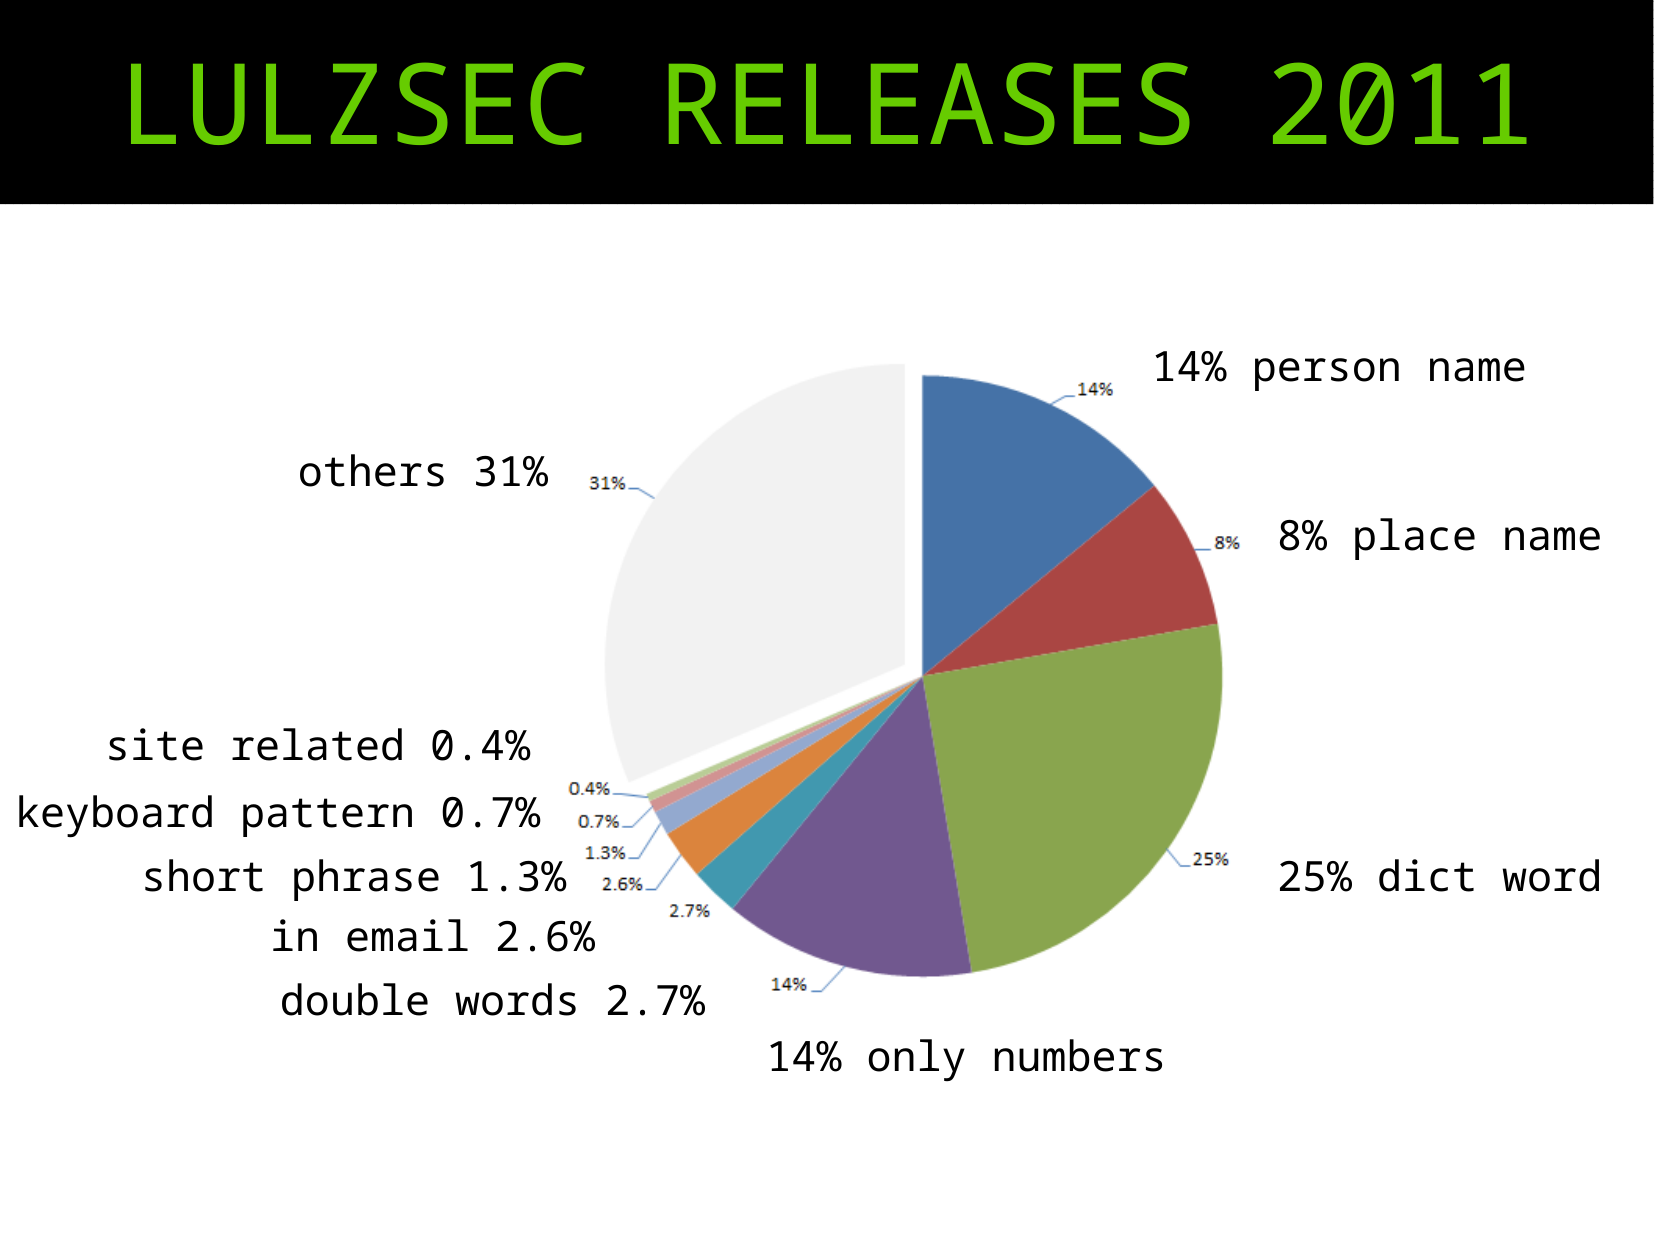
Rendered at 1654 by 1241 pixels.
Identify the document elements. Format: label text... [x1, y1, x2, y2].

text_box in email 2.6% [270, 911, 628, 961]
text_box short phrase 1.3% [141, 851, 601, 901]
text_box keyboard pattern 0.7% [15, 786, 575, 836]
text_box double words 2.7% [280, 975, 739, 1024]
text_box site related 0.4% [105, 720, 564, 769]
text_box 8% place name [1277, 510, 1636, 559]
picture [555, 345, 1282, 1019]
title LULZSEC RELEASES 2011 [0, 0, 1654, 205]
text_box 14% person name [1151, 341, 1561, 391]
text_box 14% only numbers [766, 1031, 1201, 1081]
text_box 25% dict word [1277, 851, 1636, 901]
text_box others 31% [297, 446, 581, 496]
